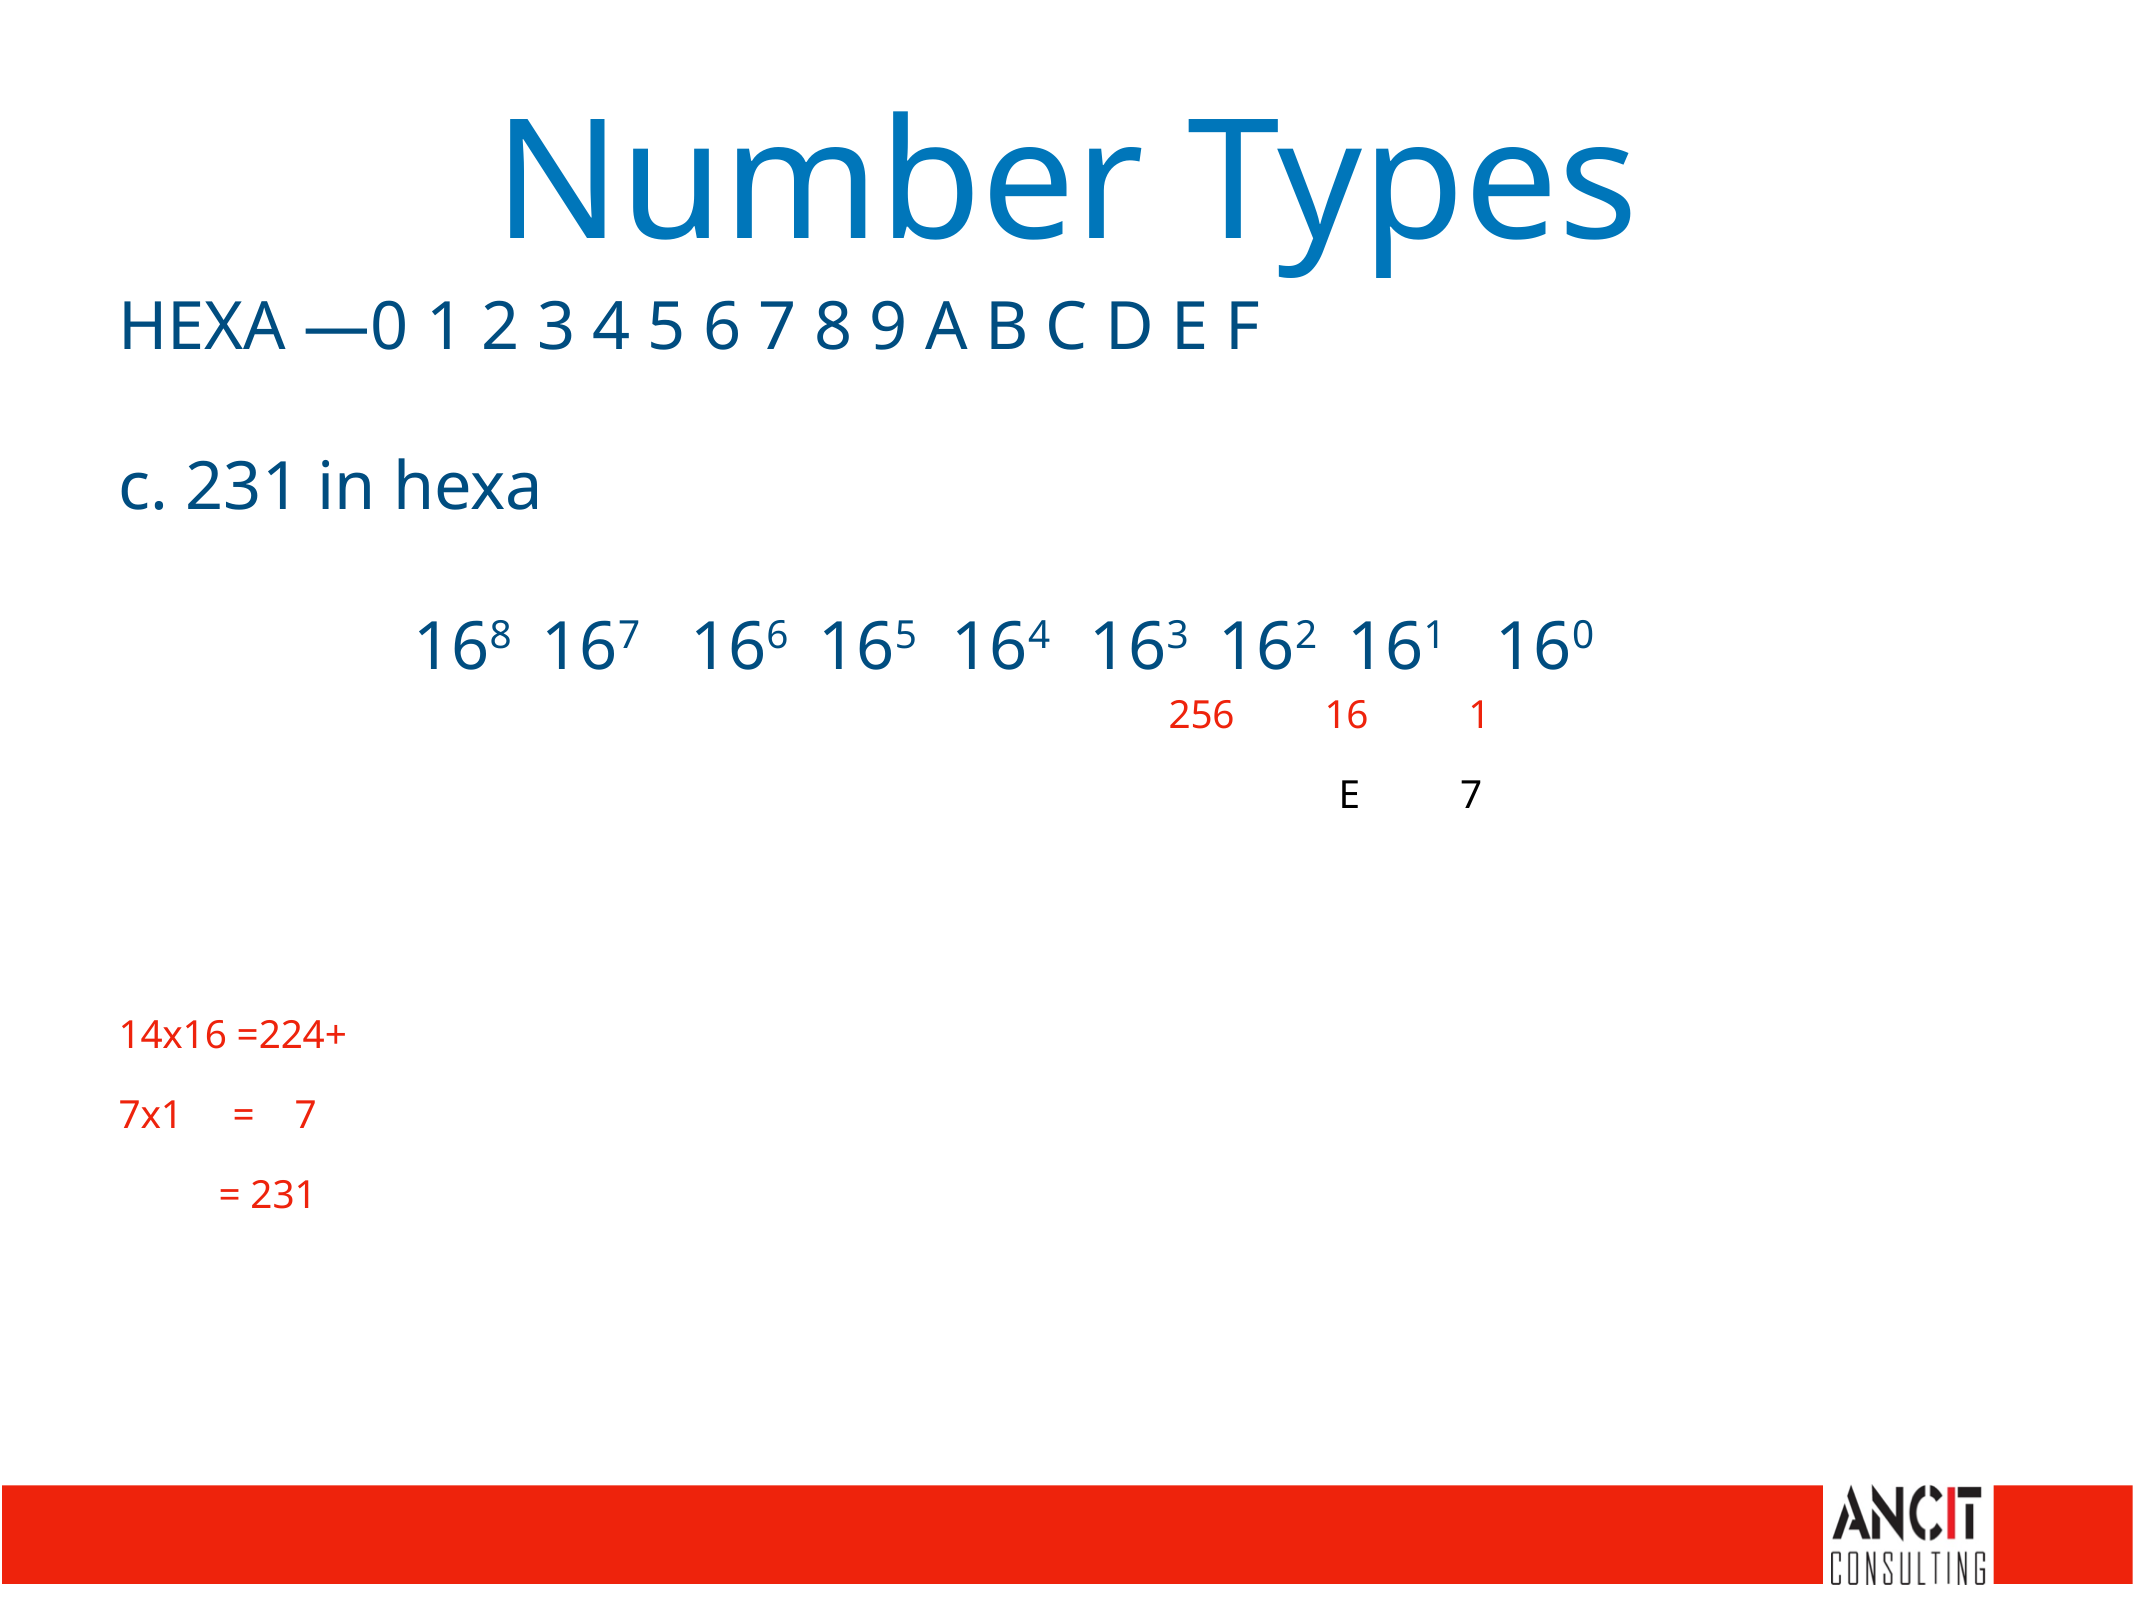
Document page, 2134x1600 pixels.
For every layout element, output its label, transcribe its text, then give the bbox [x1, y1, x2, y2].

text_box [2, 1485, 1823, 1584]
text_box [1993, 1485, 2133, 1584]
title Number Types [156, 0, 1978, 349]
text_box HEXA —0 1 2 3 4 5 6 7 8 9 A B C D E F c. 231 in hexa 168 167 166 165 164 163 162 161 160 256 16 1 E 7 14x16 =224+ 7x1 = 7 = 231 [110, 274, 1957, 1571]
picture [1831, 1484, 1986, 1585]
